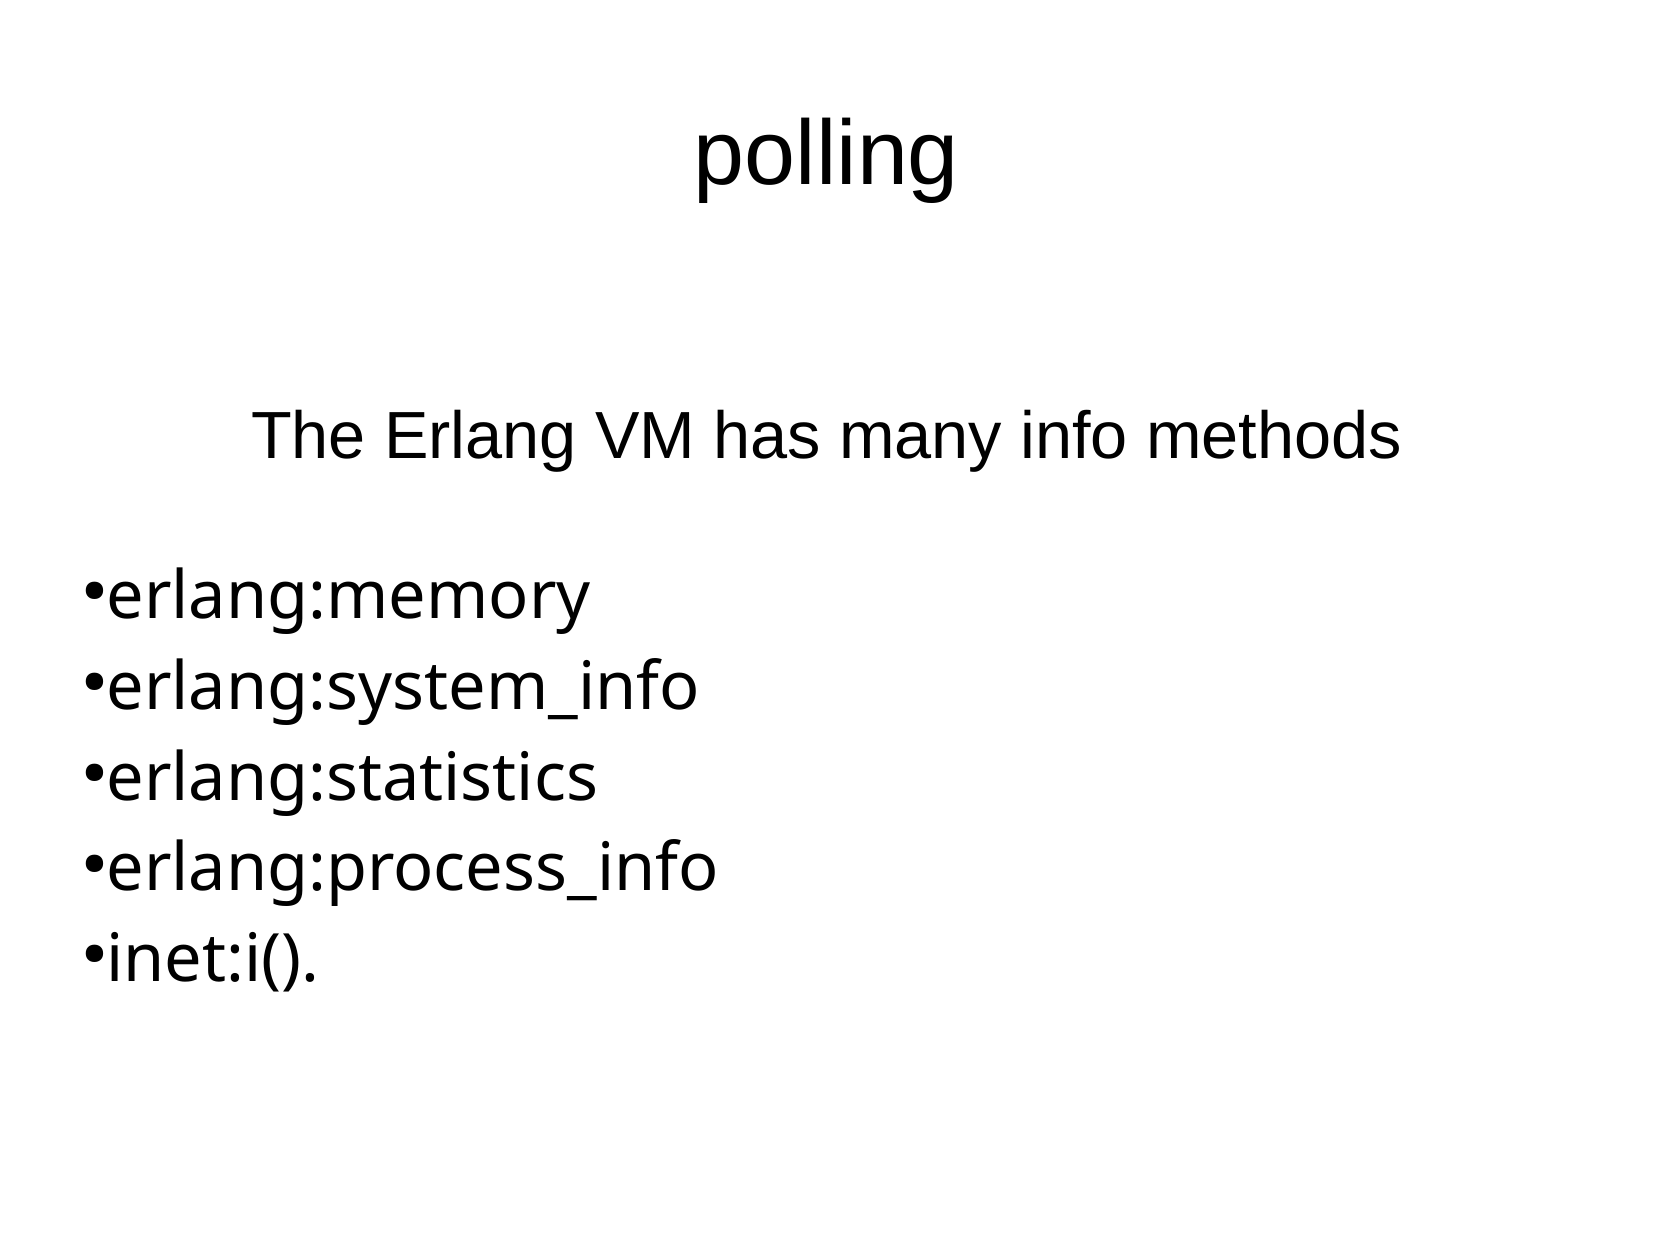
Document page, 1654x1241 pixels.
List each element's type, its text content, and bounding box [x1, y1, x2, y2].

title polling [82, 56, 1571, 250]
subtitle The Erlang VM has many info methods erlang:memory erlang:system_info erlang:statistics erlang:process_info inet:i(). [82, 297, 1571, 1102]
